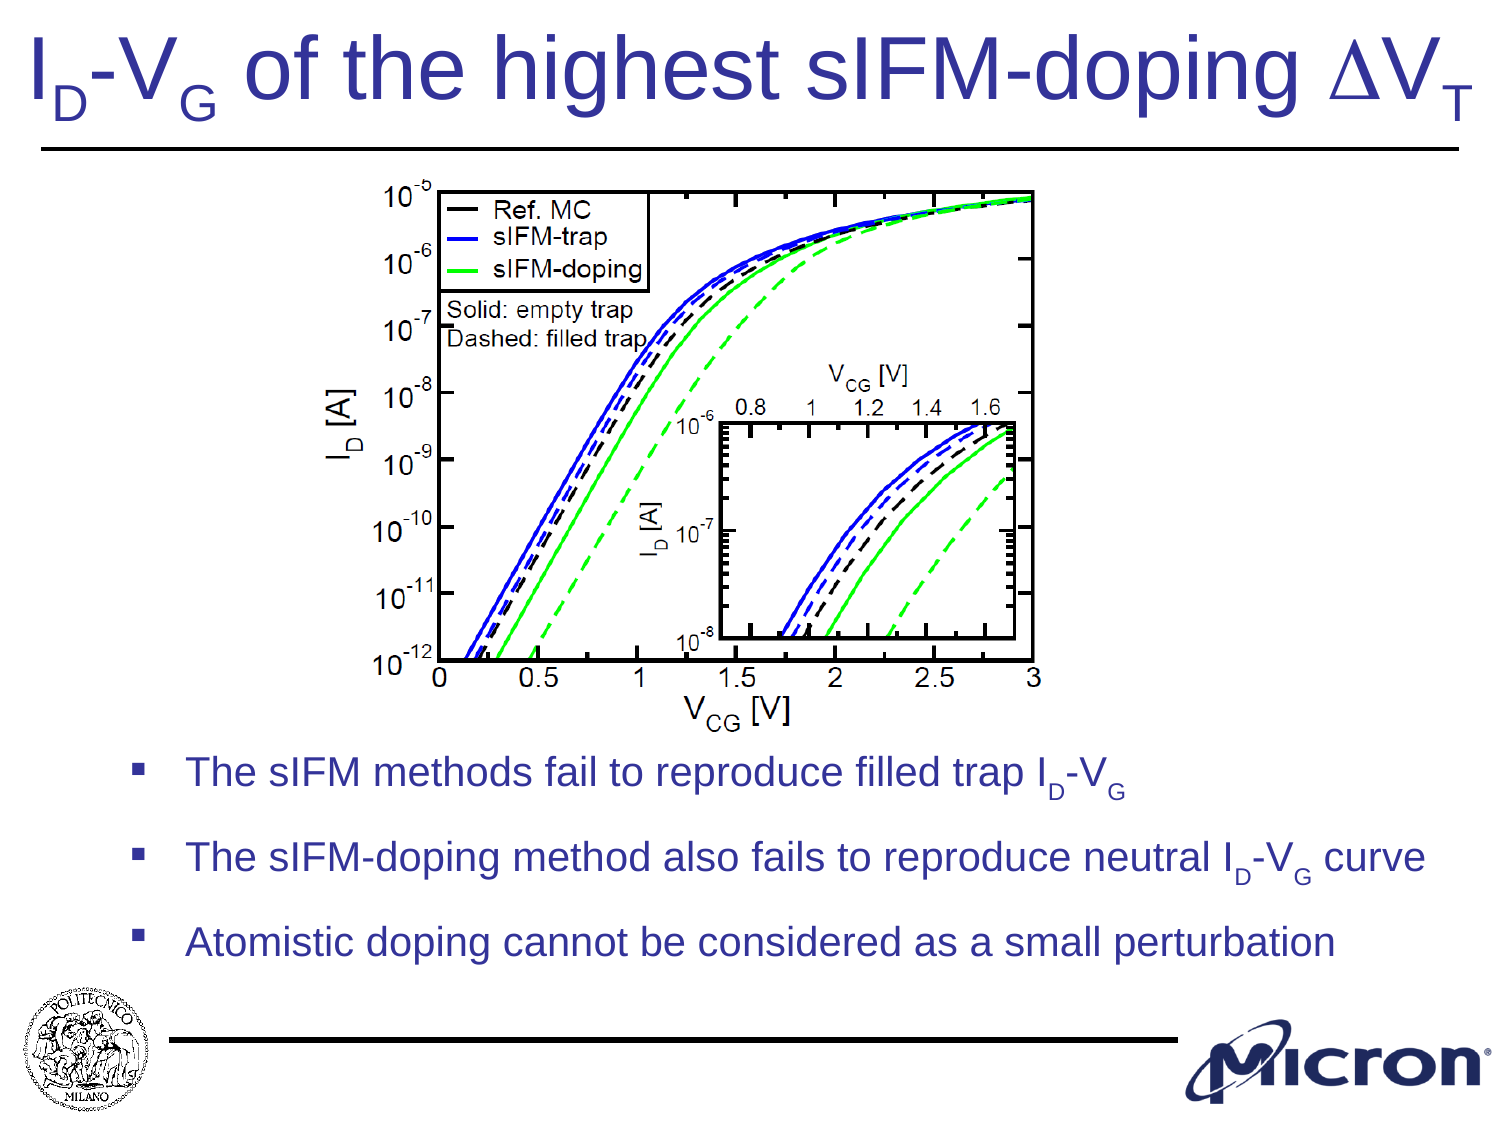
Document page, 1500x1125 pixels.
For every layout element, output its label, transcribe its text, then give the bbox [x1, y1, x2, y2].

picture [12, 968, 163, 1125]
text_box The sIFM methods fail to reproduce filled trap ID-VG The sIFM-doping method also fails to reproduce neutral ID-VG curve Atomistic doping cannot be considered as a small perturbation [114, 736, 1500, 973]
title ID-VG of the highest sIFM-doping VT [0, 2, 1500, 140]
picture [1178, 1012, 1500, 1110]
picture [310, 179, 1048, 737]
